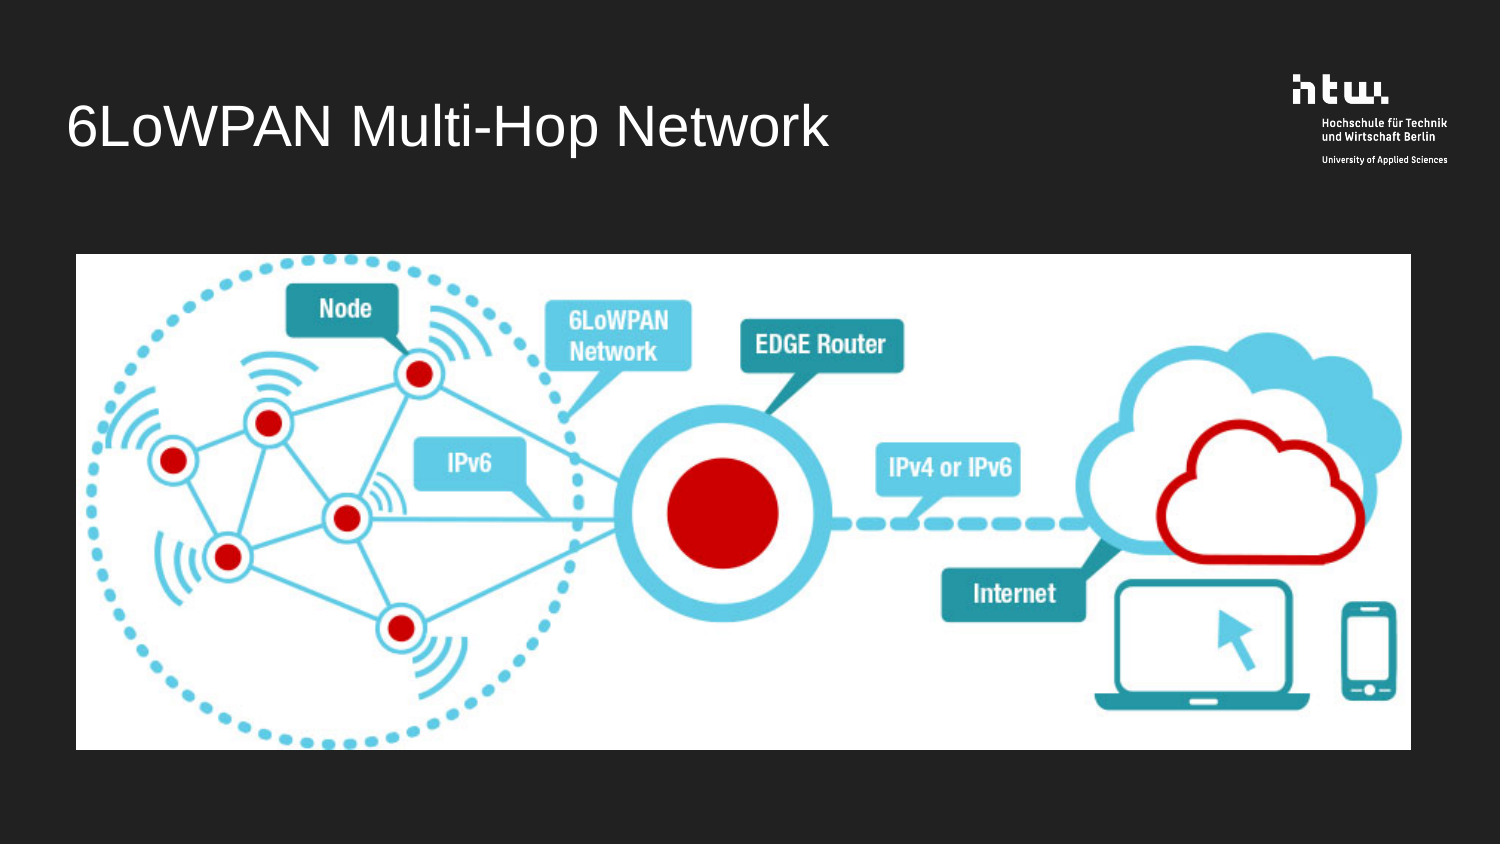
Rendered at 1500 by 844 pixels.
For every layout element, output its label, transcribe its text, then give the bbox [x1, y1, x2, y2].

title 6LoWPAN Multi-Hop Network [51, 72, 1449, 167]
picture [76, 254, 1411, 751]
